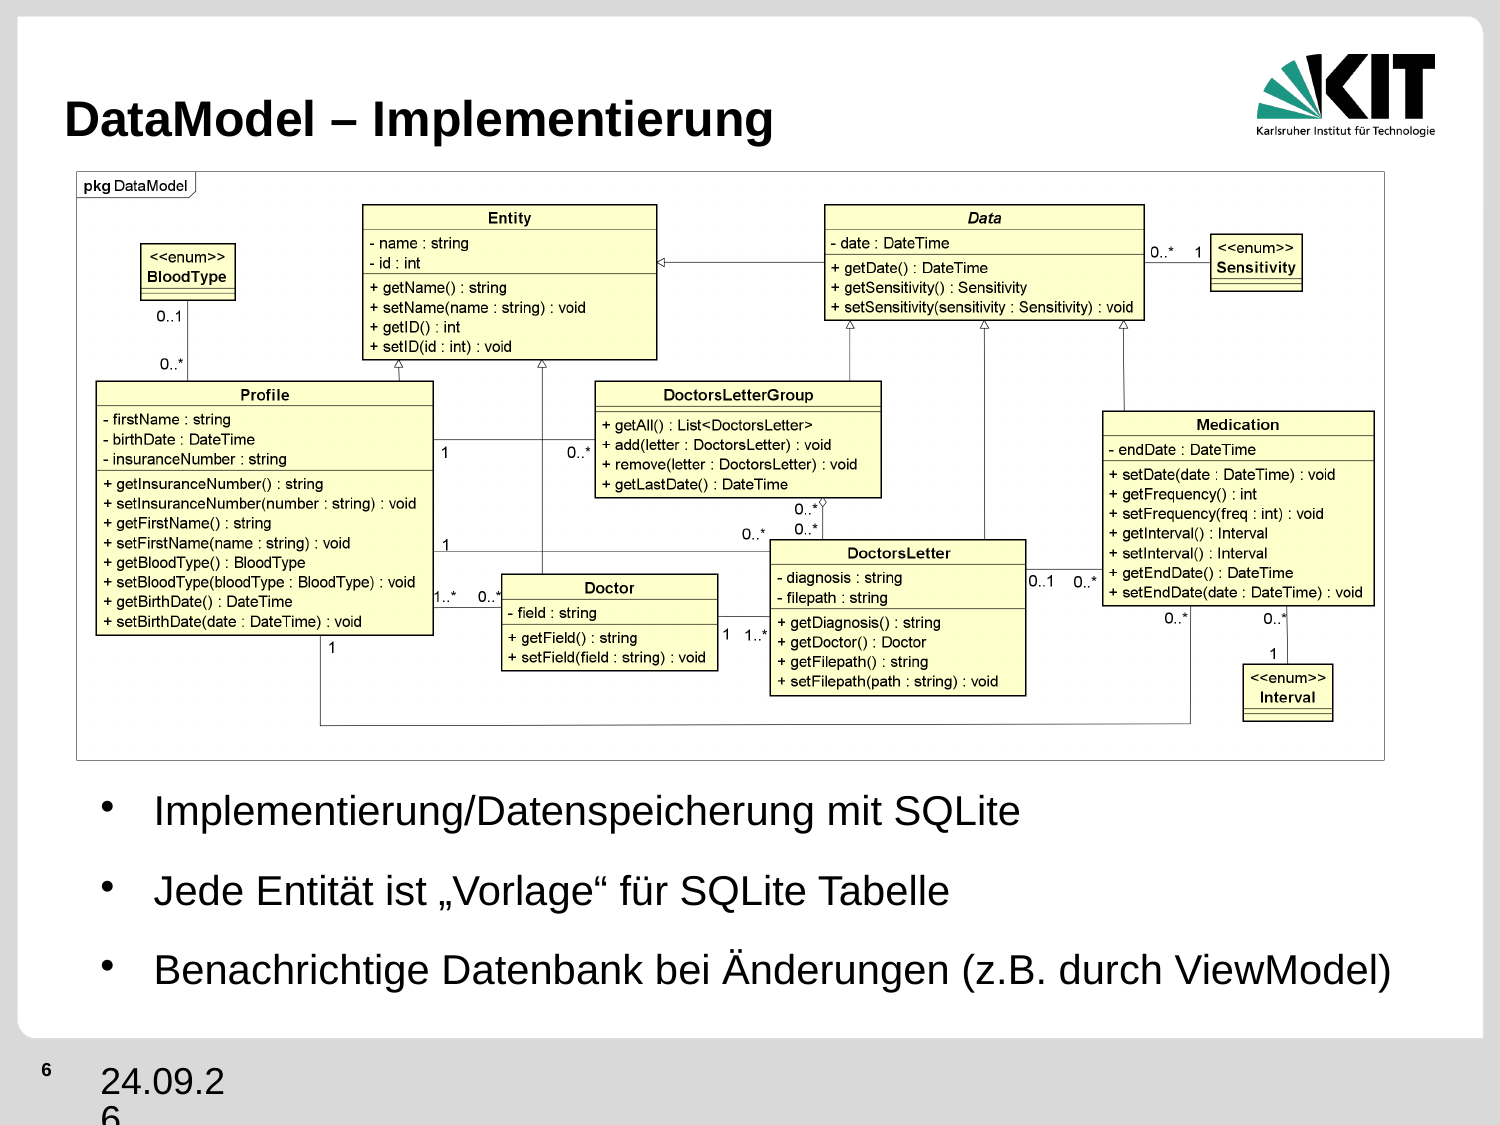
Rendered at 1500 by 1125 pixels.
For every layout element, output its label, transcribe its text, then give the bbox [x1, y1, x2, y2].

picture [0, 0, 1500, 1125]
text_box DataModel – Implementierung [64, 54, 1198, 147]
text_box Implementierung/Datenspeicherung mit SQLite Jede Entität ist „Vorlage“ für SQLite Tabelle Benachrichtige Datenbank bei Änderungen (z.B. durch ViewModel) [82, 784, 1447, 1016]
picture [106, 1118, 116, 1125]
